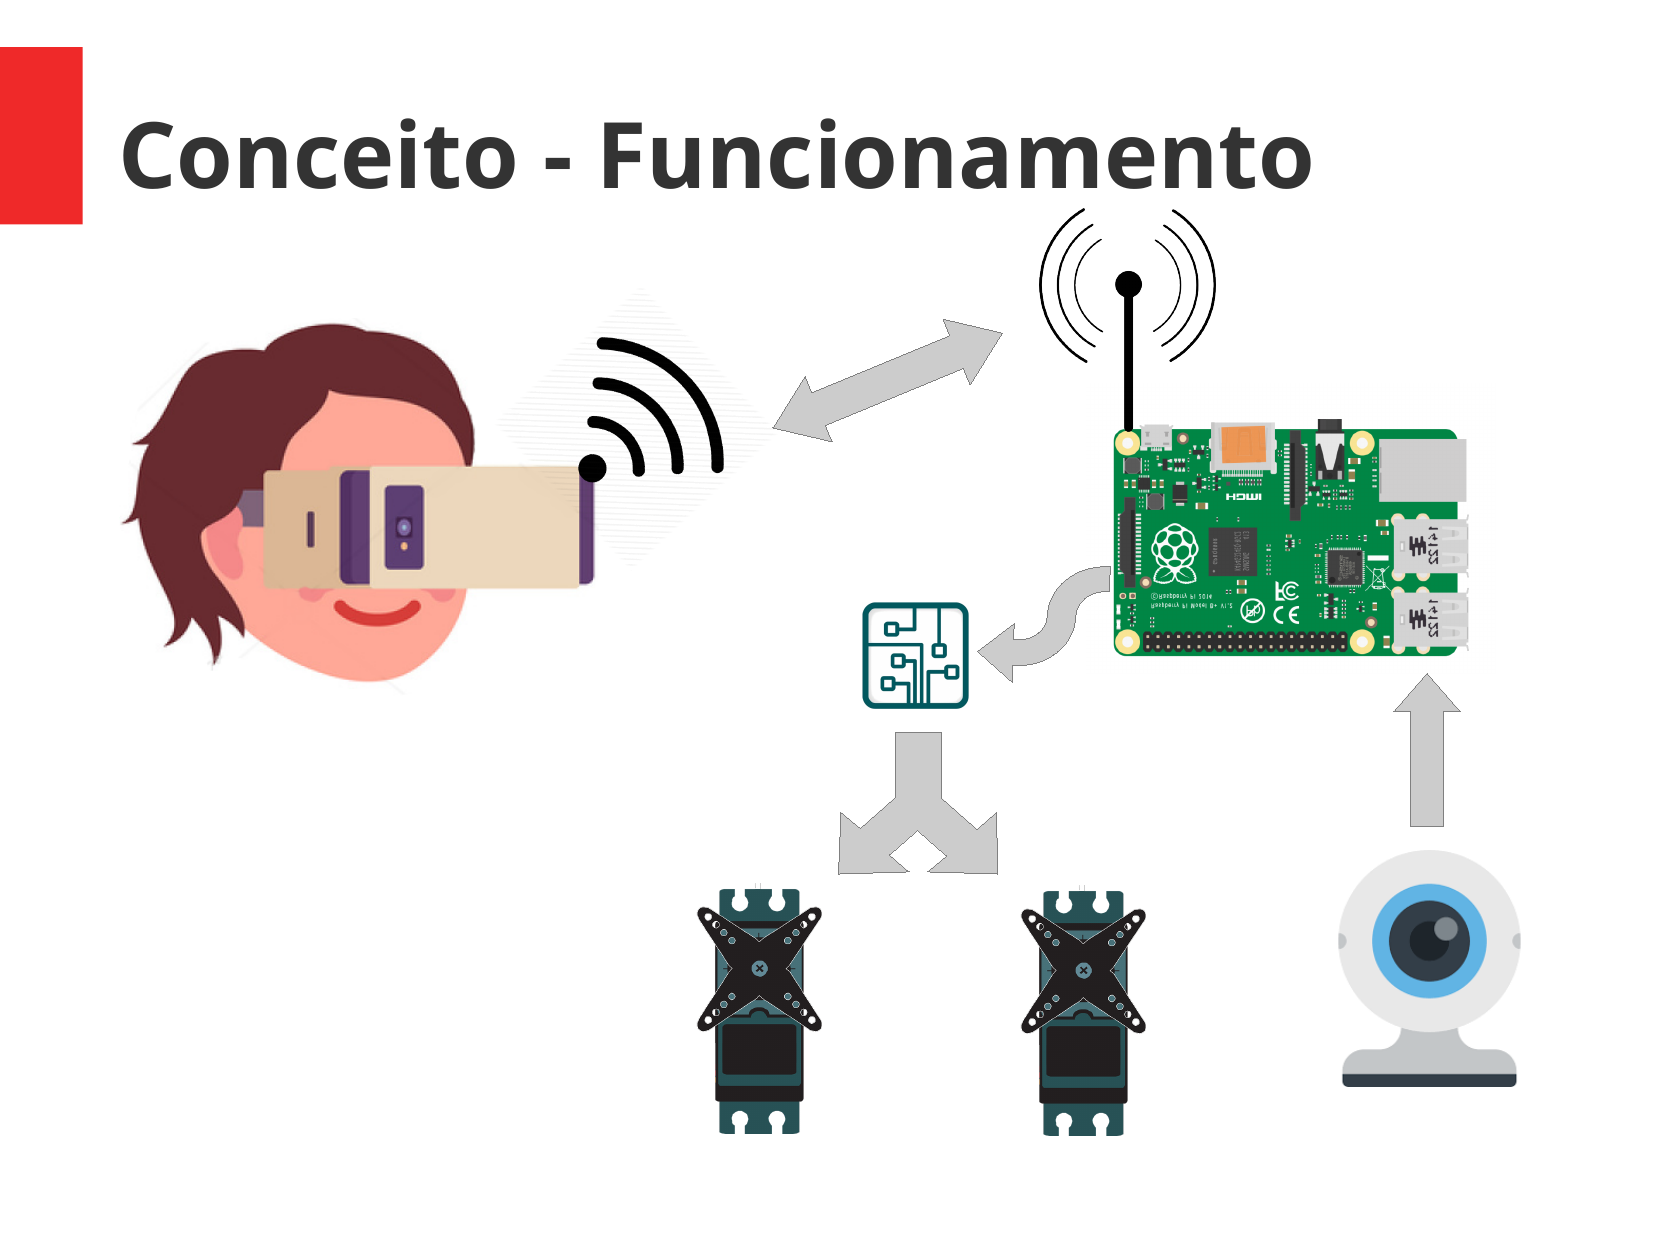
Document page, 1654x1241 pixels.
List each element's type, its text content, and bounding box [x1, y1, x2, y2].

picture [1039, 208, 1496, 674]
text_box [1393, 673, 1461, 827]
picture [862, 602, 969, 709]
picture [118, 283, 780, 697]
text_box [977, 566, 1111, 683]
text_box [772, 319, 1003, 442]
title Conceito - Funcionamento [118, 49, 1571, 257]
picture [1009, 885, 1146, 1136]
text_box [838, 732, 998, 875]
picture [685, 883, 822, 1134]
picture [1311, 850, 1548, 1087]
